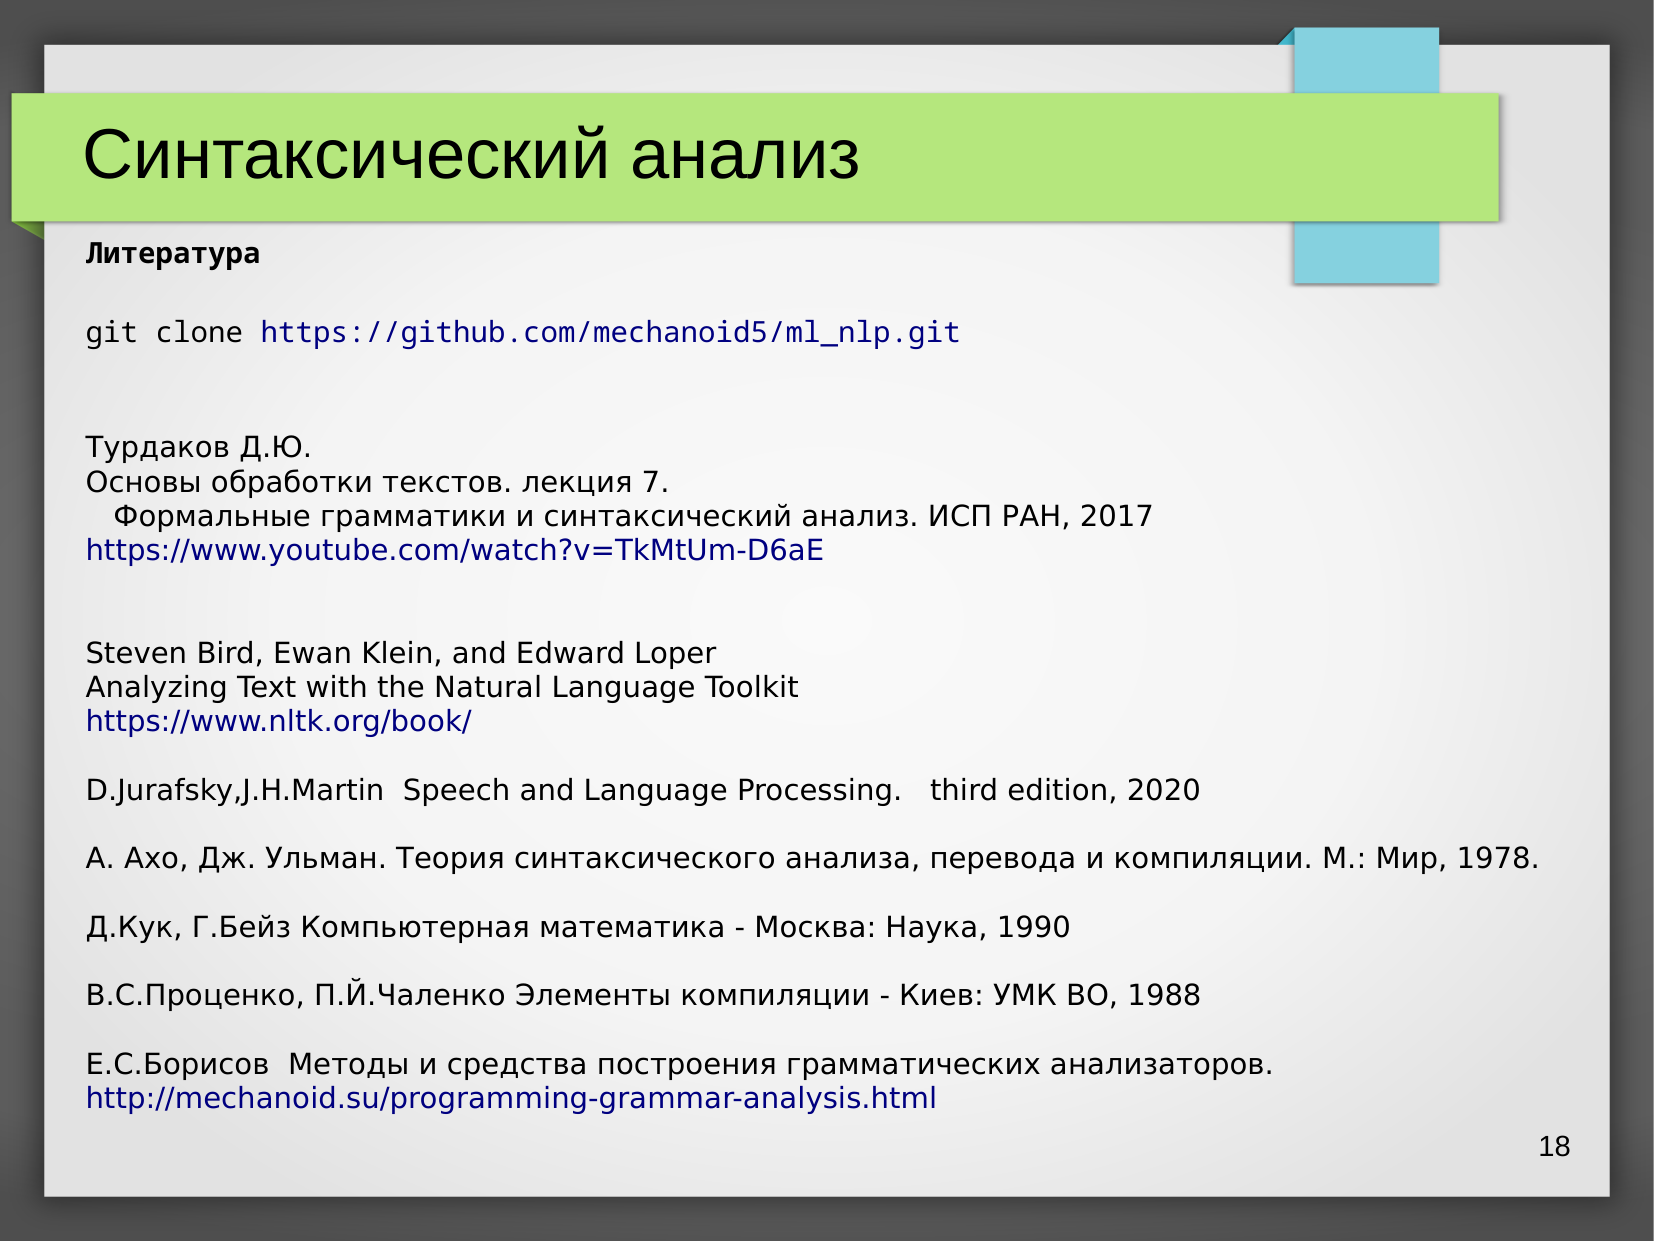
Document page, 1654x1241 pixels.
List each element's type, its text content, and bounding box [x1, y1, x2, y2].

title Синтаксический анализ [82, 114, 993, 194]
text_box Литература git clone https://github.com/mechanoid5/ml_nlp.git Турдаков Д.Ю. Основы обработки текстов. лекция 7. Формальные грамматики и синтаксический анализ. ИСП РАН, 2017 https://www.youtube.com/watch?v=TkMtUm-D6aE Steven Bird, Ewan Klein, and Edward Loper Analyzing Text with the Natural Language Toolkit https://www.nltk.org/book/ D.Jurafsky,J.H.Martin Speech and Language Processing. third edition, 2020 А. Ахо, Дж. Ульман. Теория синтаксического анализа, перевода и компиляции. М.: Мир, 1978. Д.Кук, Г.Бейз Компьютерная математика - Москва: Наука, 1990 В.С.Проценко, П.Й.Чаленко Элементы компиляции - Киев: УМК ВО, 1988 Е.С.Борисов Методы и средства построения грамматических анализаторов. http://mechanoid.su/programming-grammar-analysis.html [70, 224, 1595, 1133]
picture [0, 0, 1654, 1241]
